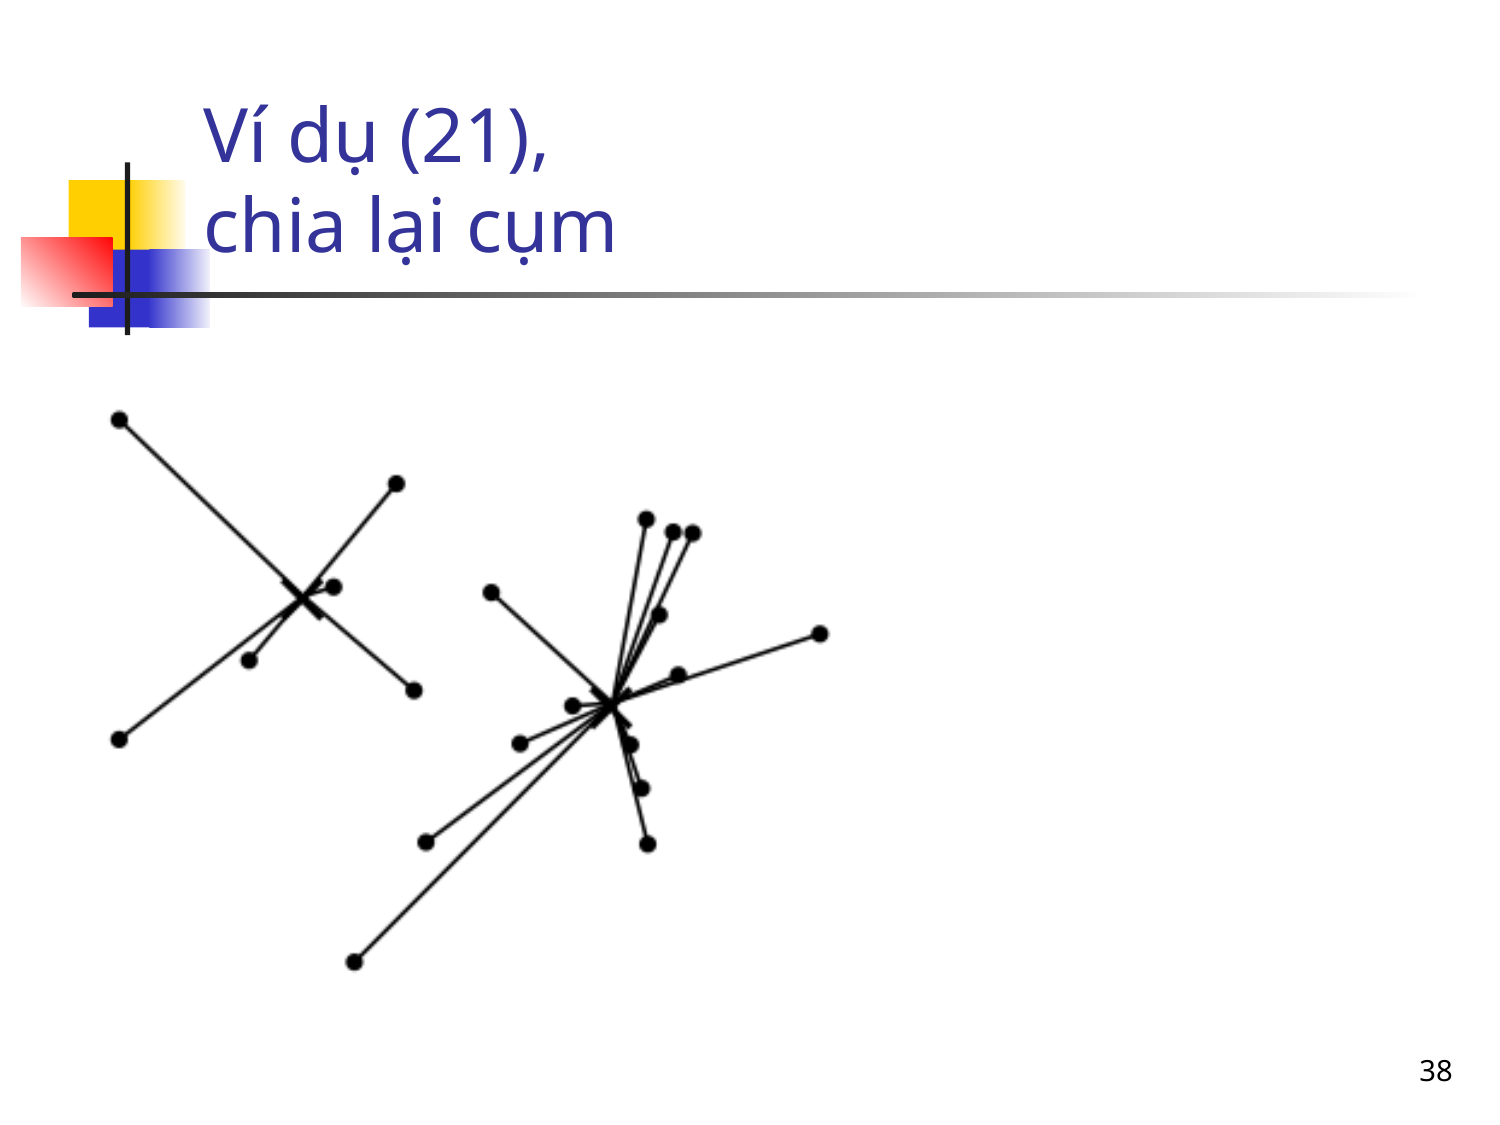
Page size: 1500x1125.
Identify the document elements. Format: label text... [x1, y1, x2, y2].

title Ví dụ (21), chia lại cụm [188, 35, 1468, 275]
picture [90, 389, 850, 1000]
slide_number <number> [1155, 1024, 1468, 1100]
